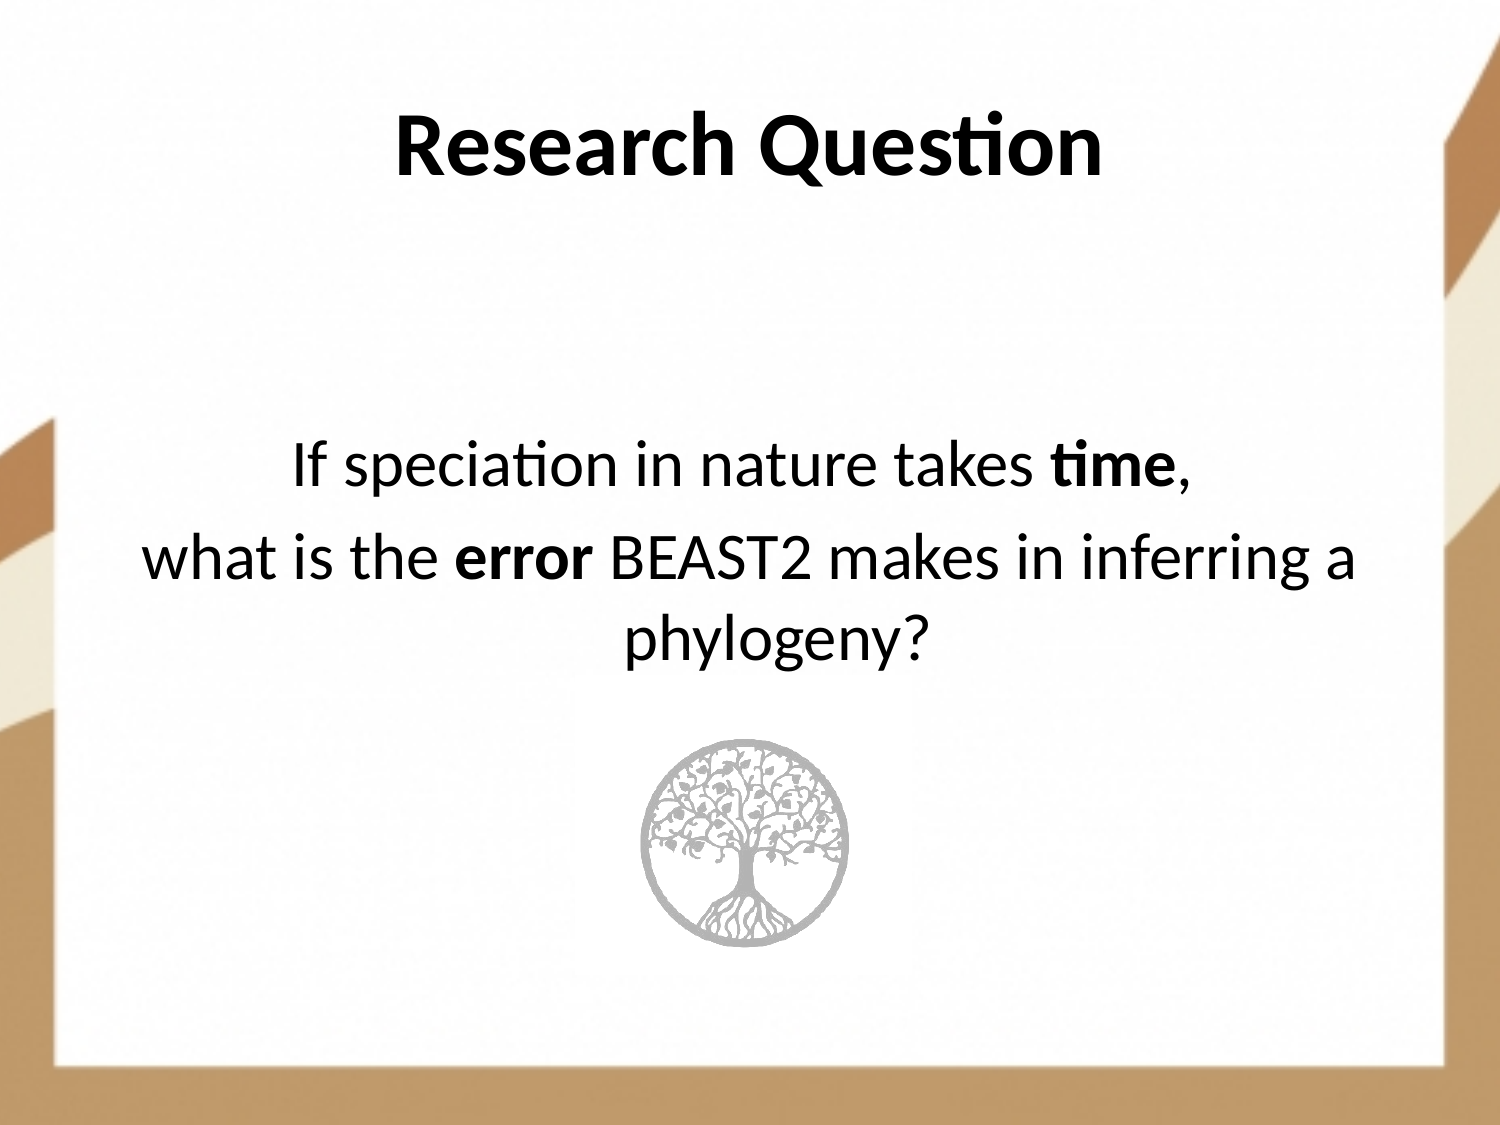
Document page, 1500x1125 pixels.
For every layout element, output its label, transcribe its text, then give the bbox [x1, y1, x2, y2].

picture [0, 0, 1500, 412]
list If speciation in nature takes time, what is the error BEAST2 makes in inferring a phylogeny? [0, 412, 1500, 763]
title Research Question [75, 45, 1425, 233]
picture [0, 675, 1500, 1125]
